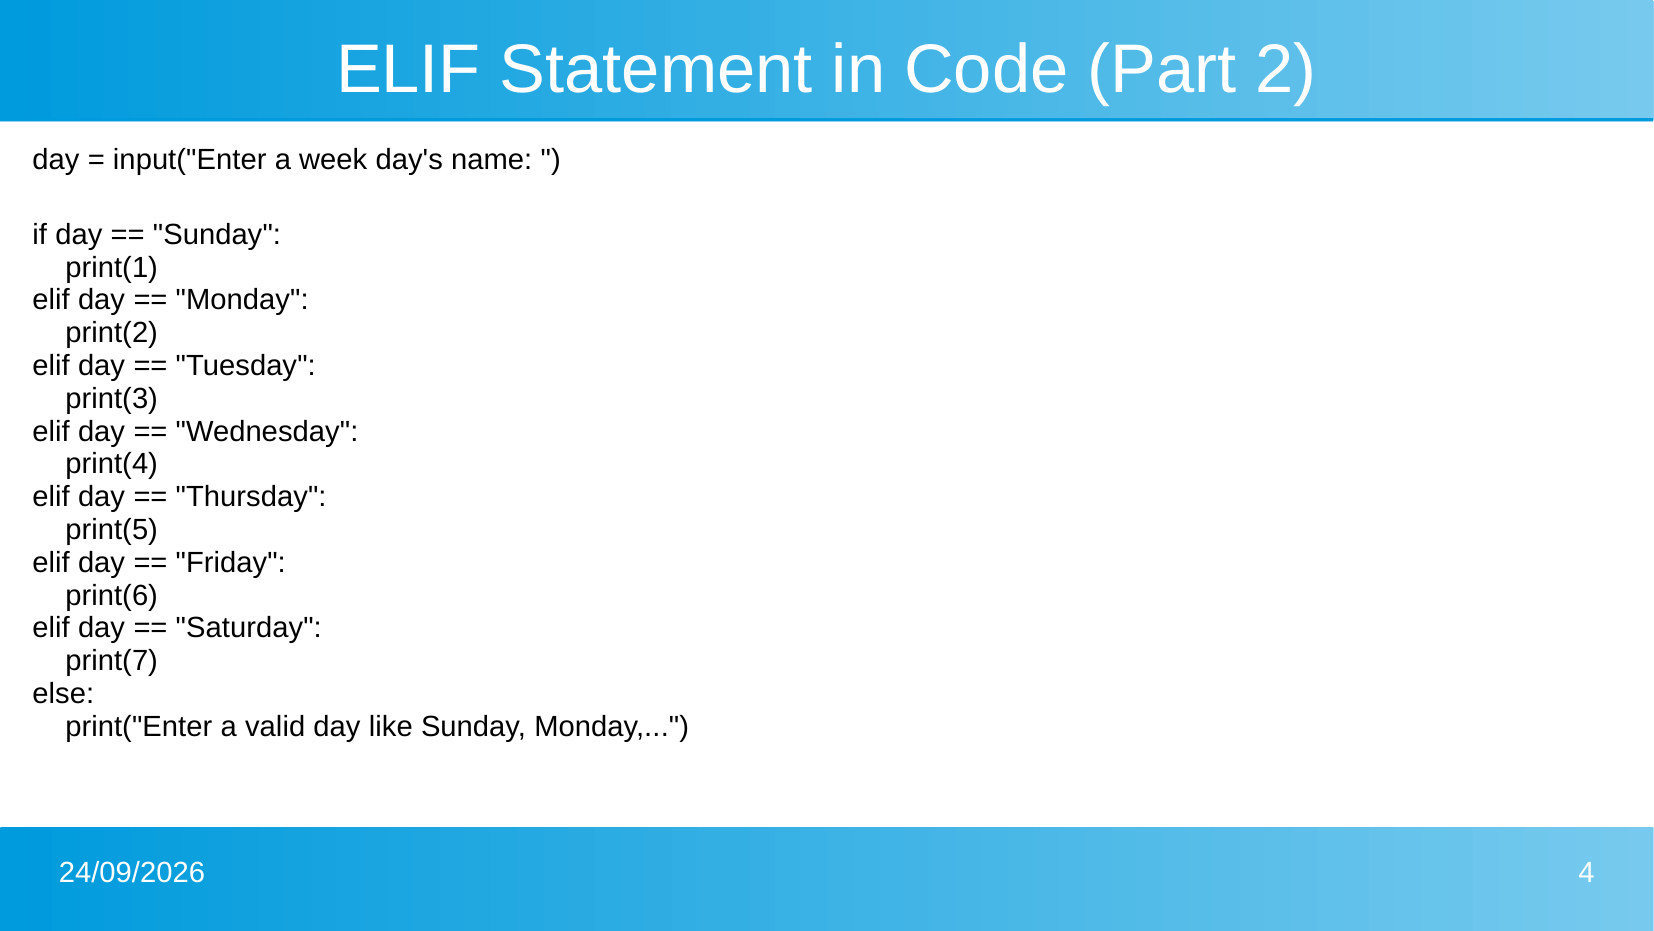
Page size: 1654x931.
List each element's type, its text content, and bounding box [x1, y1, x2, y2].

text_box day = input("Enter a week day's name: ") if day == "Sunday": print(1) elif day == "Monday": print(2) elif day == "Tuesday": print(3) elif day == "Wednesday": print(4) elif day == "Thursday": print(5) elif day == "Friday": print(6) elif day == "Saturday": print(7) else: print("Enter a valid day like Sunday, Monday,...") [17, 135, 963, 931]
title ELIF Statement in Code (Part 2) [59, 29, 1595, 108]
